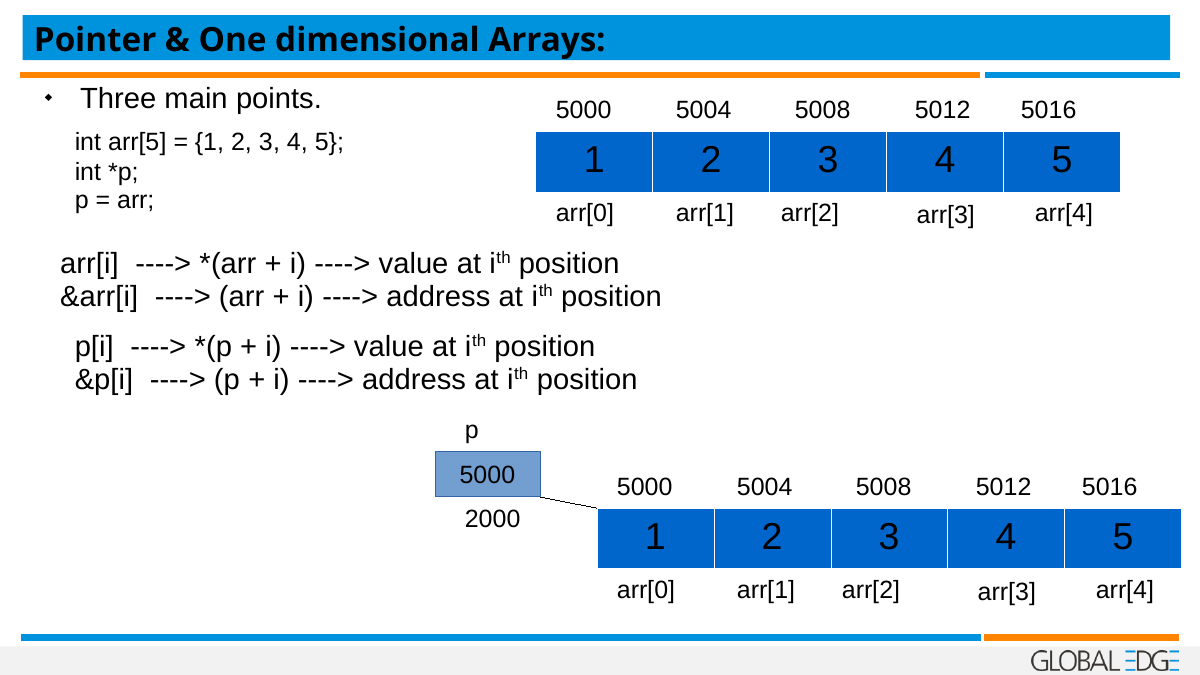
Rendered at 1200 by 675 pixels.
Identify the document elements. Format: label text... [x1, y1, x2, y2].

table_header 2 [715, 509, 831, 568]
table_header 2 [706, 149, 715, 163]
text_box 5016 [1067, 465, 1172, 509]
text_box 5000 [435, 451, 541, 497]
text_box arr[3] [962, 570, 1067, 614]
text_box arr[1] [722, 568, 827, 612]
picture [1031, 650, 1179, 671]
table_header 5 [1004, 132, 1120, 192]
text_box p [450, 408, 526, 451]
text_box 5008 [841, 465, 946, 509]
text_box arr[2] [827, 568, 932, 612]
text_box arr[4] [1081, 568, 1186, 612]
text_box 2000 [450, 496, 541, 541]
table_header 4 [887, 132, 1003, 192]
text_box arr[1] [661, 191, 766, 235]
text_box arr[0] [602, 568, 707, 612]
text_box 5016 [1006, 88, 1111, 132]
text_box 5008 [780, 88, 884, 132]
text_box p[i] ----> *(p + i) ----> value at ith position &p[i] ----> (p + i) ----> address at ith position [60, 322, 811, 406]
text_box arr[4] [1020, 191, 1124, 235]
text_box 5000 [602, 465, 707, 509]
text_box 5004 [722, 465, 827, 509]
text_box arr[2] [766, 191, 871, 235]
text_box 5004 [661, 88, 766, 132]
table_header 1 [536, 164, 652, 192]
text_box arr[i] ----> *(arr + i) ----> value at ith position &arr[i] ----> (arr + i) ----> address at ith position [45, 240, 796, 323]
text_box 5012 [900, 88, 1004, 132]
text_box Pointer & One dimensional Arrays: [22, 15, 1171, 61]
text_box int *p; p = arr; [60, 150, 170, 222]
text_box arr[0] [541, 191, 646, 235]
text_box 5012 [961, 465, 1066, 509]
text_box arr[3] [901, 193, 1006, 237]
table_header 5 [1065, 509, 1181, 568]
table_header 2 [653, 132, 769, 192]
table_header 1 [598, 509, 714, 568]
table_header 4 [948, 509, 1064, 568]
table_header 3 [770, 132, 886, 192]
table_header 3 [832, 509, 947, 568]
text_box 5000 [541, 88, 646, 132]
text_box Three main points. [30, 75, 346, 123]
text_box int arr[5] = {1, 2, 3, 4, 5}; [60, 120, 706, 164]
